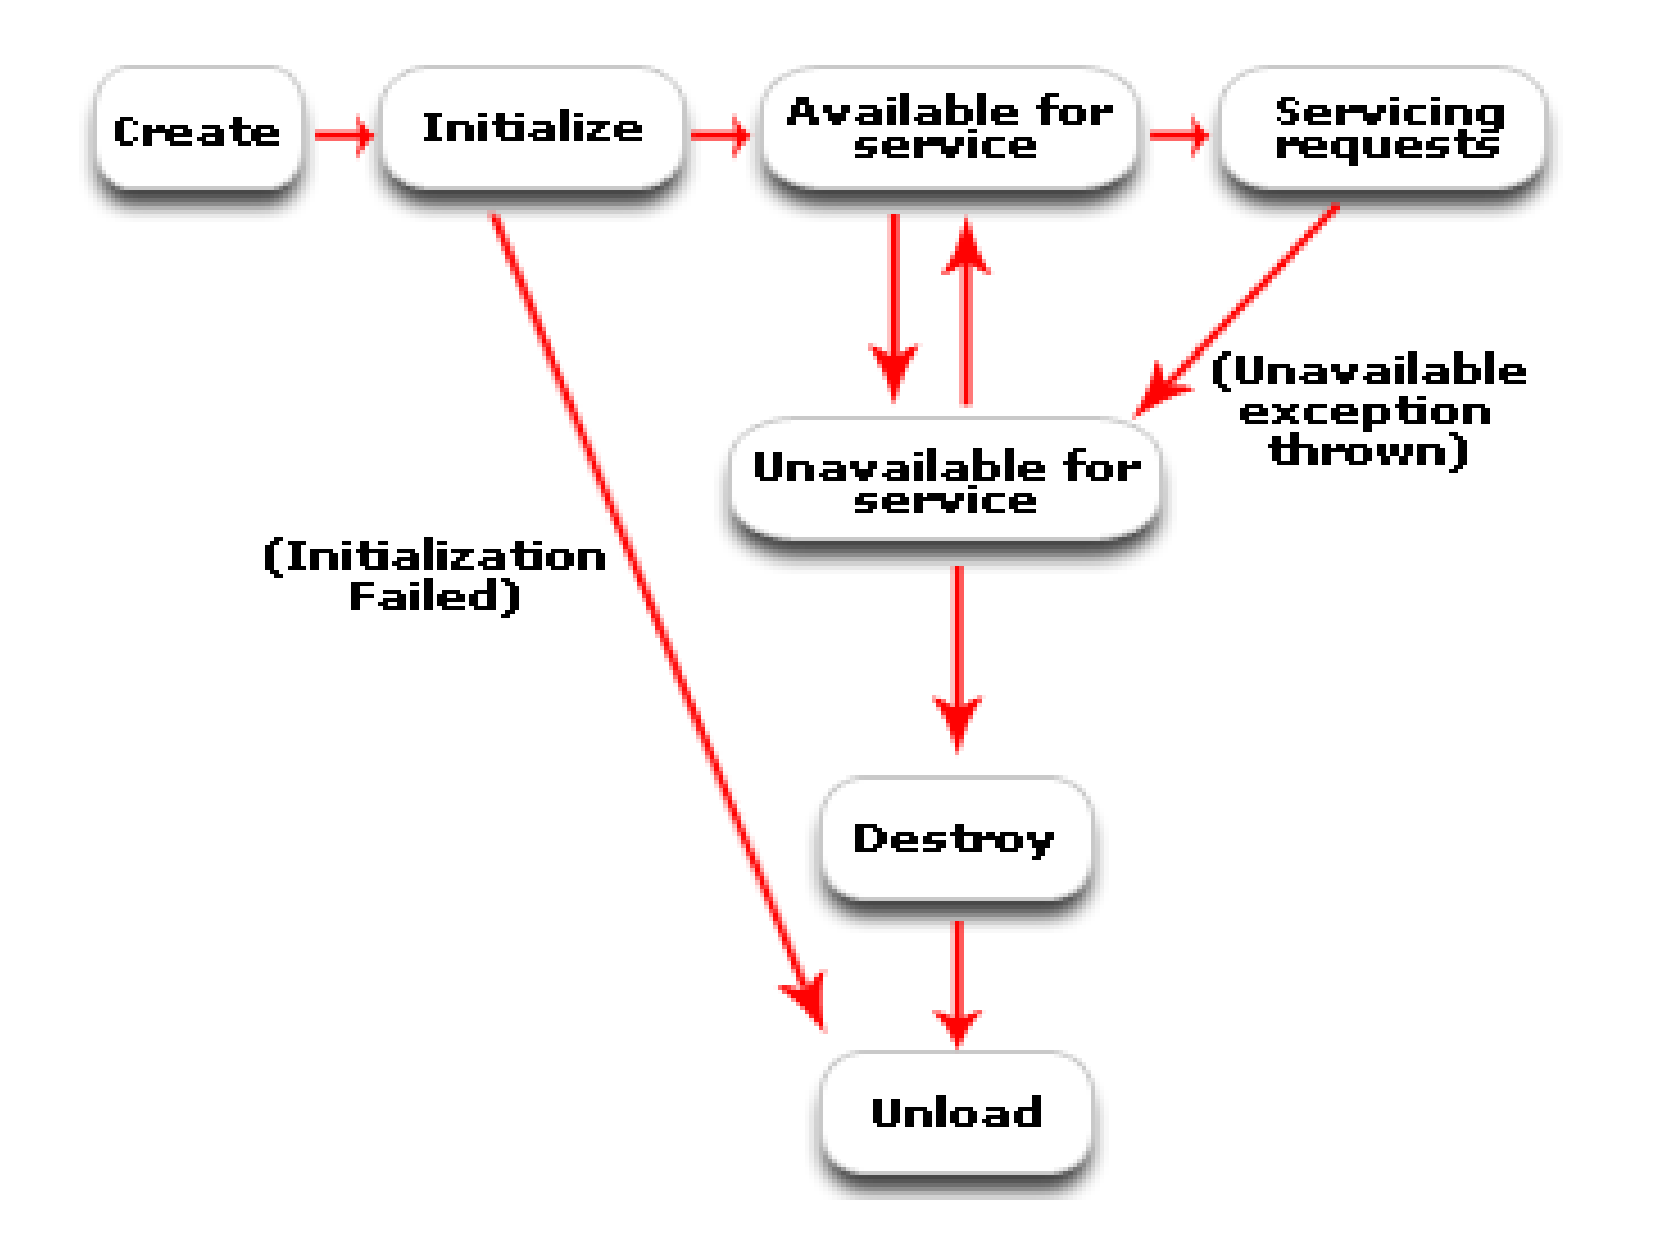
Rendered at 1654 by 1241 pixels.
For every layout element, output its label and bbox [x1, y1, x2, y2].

picture [75, 37, 1563, 1201]
